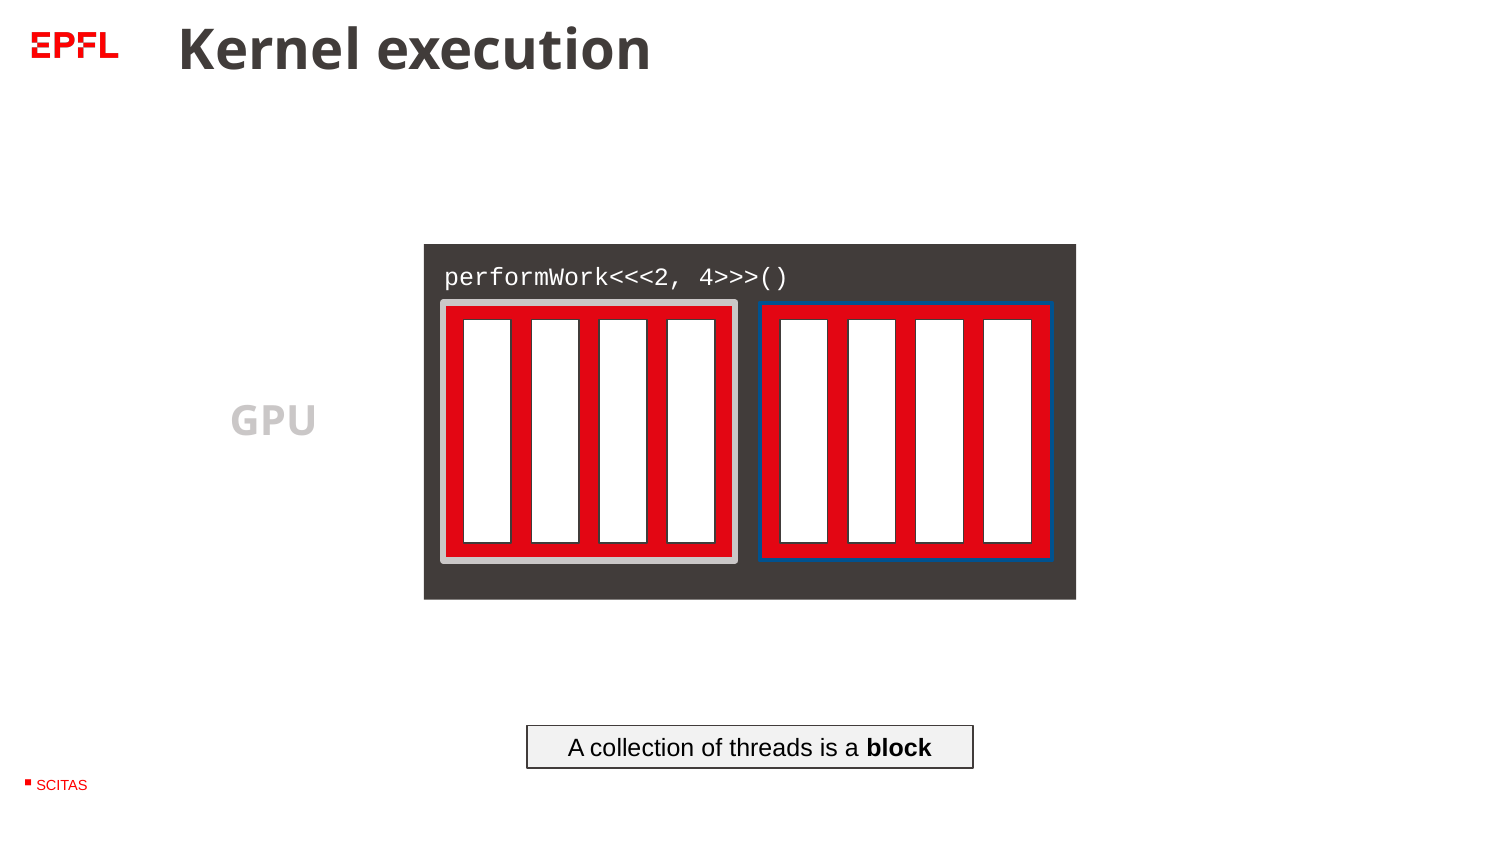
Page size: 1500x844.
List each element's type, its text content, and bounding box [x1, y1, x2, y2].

picture [21, 21, 129, 69]
text_box performWork<<<2, 4>>>() [431, 254, 815, 298]
text_box GPU [217, 392, 339, 451]
text_box A collection of threads is a block [526, 725, 973, 768]
text_box [423, 244, 1077, 600]
title Kernel execution [148, 21, 1424, 198]
